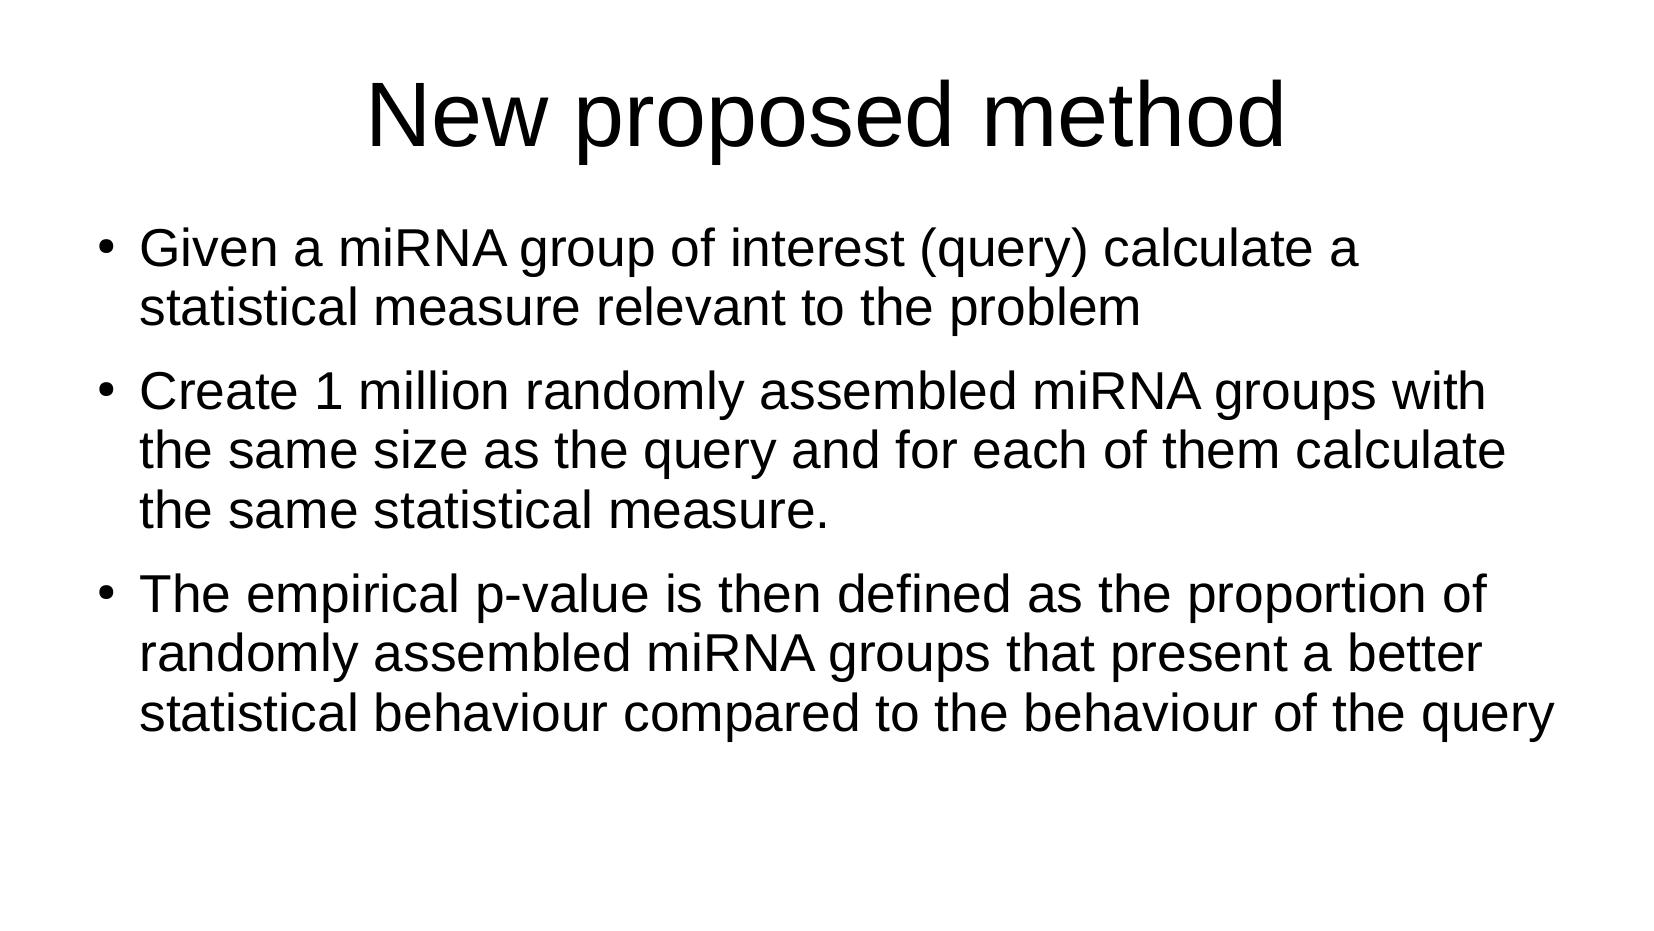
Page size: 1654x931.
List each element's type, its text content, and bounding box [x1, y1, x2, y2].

title New proposed method [82, 37, 1571, 193]
list Given a miRNA group of interest (query) calculate a statistical measure relevant to the problem Create 1 million randomly assembled miRNA groups with the same size as the query and for each of them calculate the same statistical measure. The empirical p-value is then defined as the proportion of randomly assembled miRNA groups that present a better statistical behaviour compared to the behaviour of the query [82, 217, 1571, 758]
